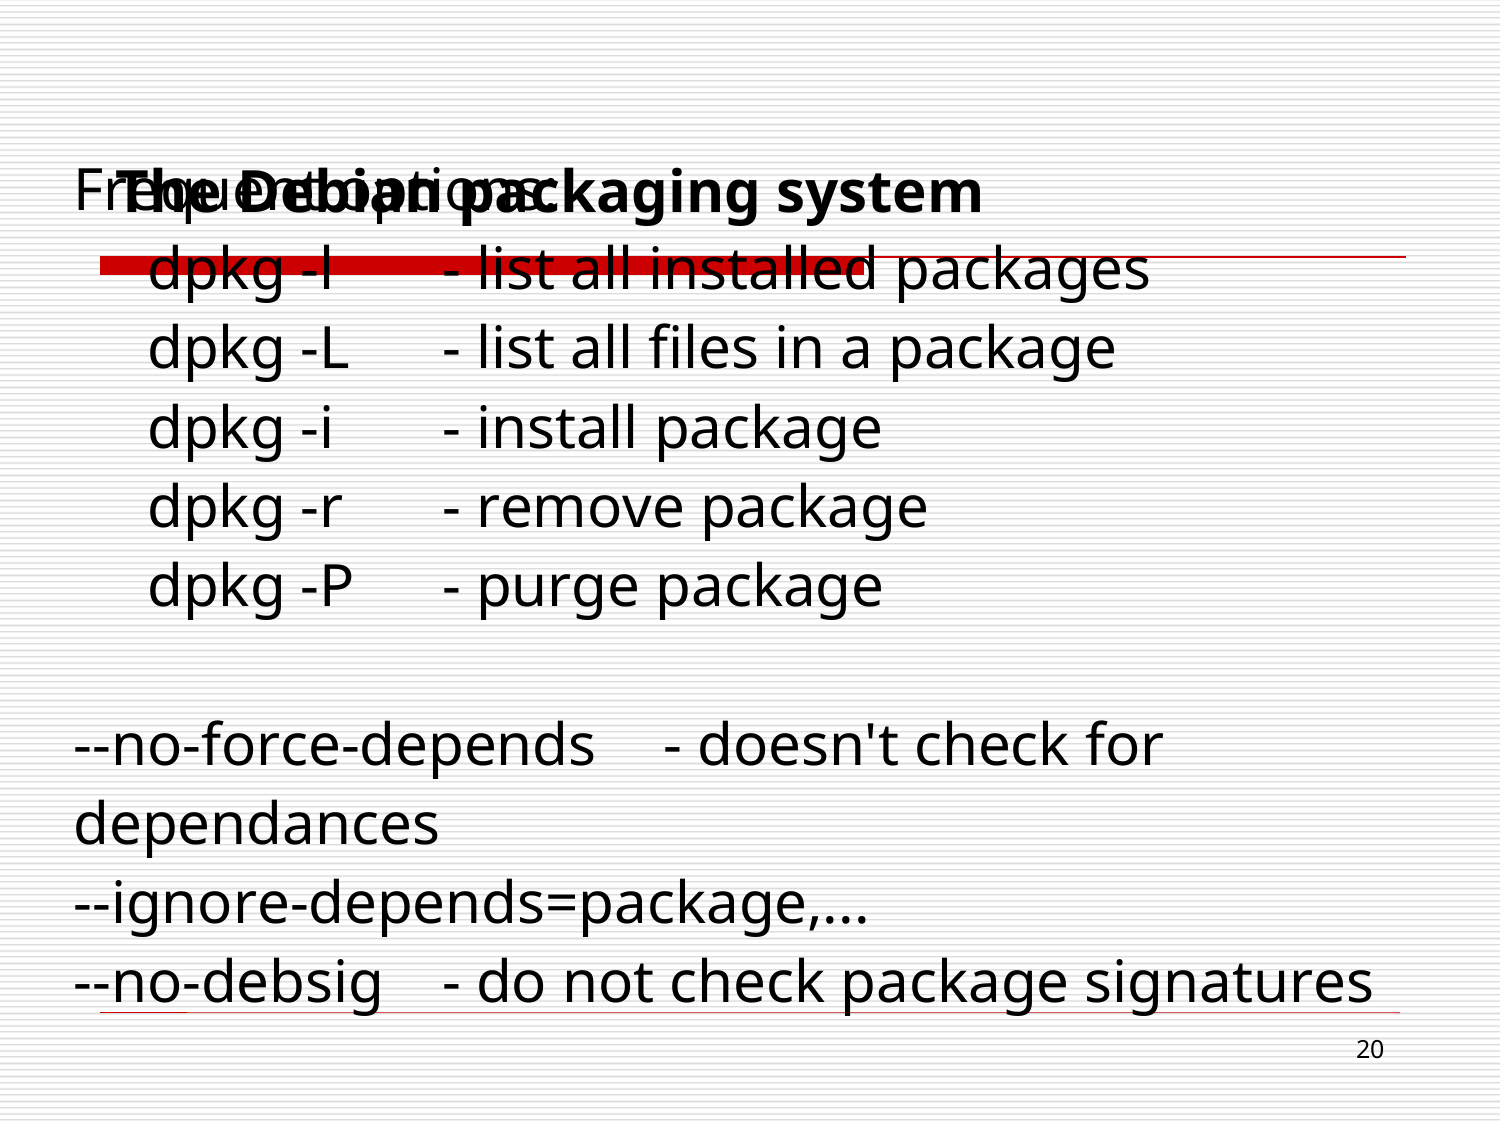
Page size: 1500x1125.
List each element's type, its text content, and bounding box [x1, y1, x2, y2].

picture [1066, 261, 1079, 265]
picture [920, 258, 952, 265]
picture [1001, 258, 1014, 265]
title The Debian packaging system [100, 94, 1376, 238]
text_box Frequent options: dpkg -l - list all installed packages dpkg -L - list all files in a package dpkg -i - install package dpkg -r - remove package dpkg -P - purge package --no-force-depends - doesn't check for dependances --ignore-depends=package,... --no-debsig - do not check package signatures [59, 265, 1500, 1028]
picture [953, 258, 974, 265]
picture [874, 258, 899, 265]
picture [906, 261, 919, 265]
picture [1101, 261, 1113, 265]
picture [1086, 258, 1101, 265]
picture [1045, 258, 1065, 265]
picture [1113, 258, 1131, 265]
picture [0, 0, 1500, 1125]
picture [1014, 258, 1044, 265]
picture [974, 258, 996, 265]
